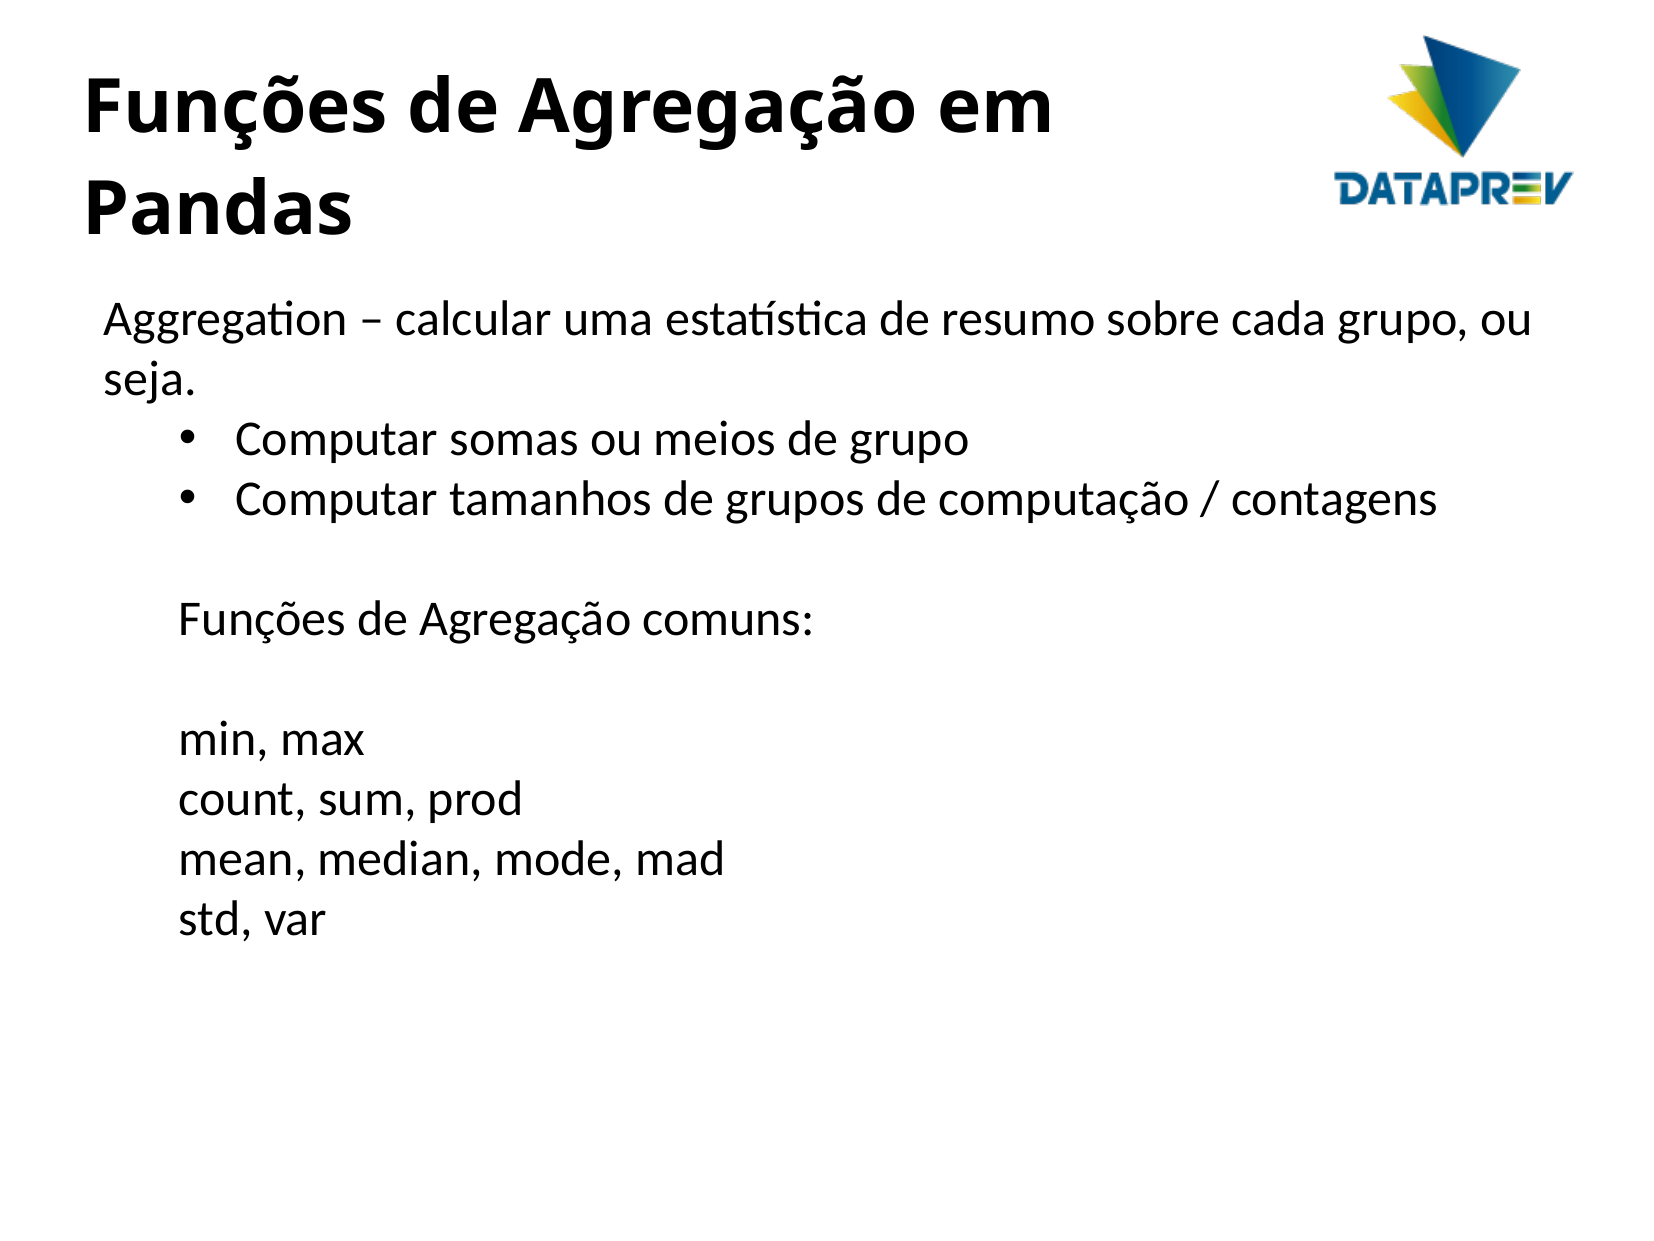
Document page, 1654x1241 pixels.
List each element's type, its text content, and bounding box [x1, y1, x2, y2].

title Funções de Agregação em Pandas [82, 96, 1252, 213]
text_box Aggregation – calcular uma estatística de resumo sobre cada grupo, ou seja. Computar somas ou meios de grupo Computar tamanhos de grupos de computação / contagens Funções de Agregação comuns: min, max count, sum, prod mean, median, mode, mad std, var [89, 278, 1607, 1075]
picture [1334, 35, 1574, 206]
